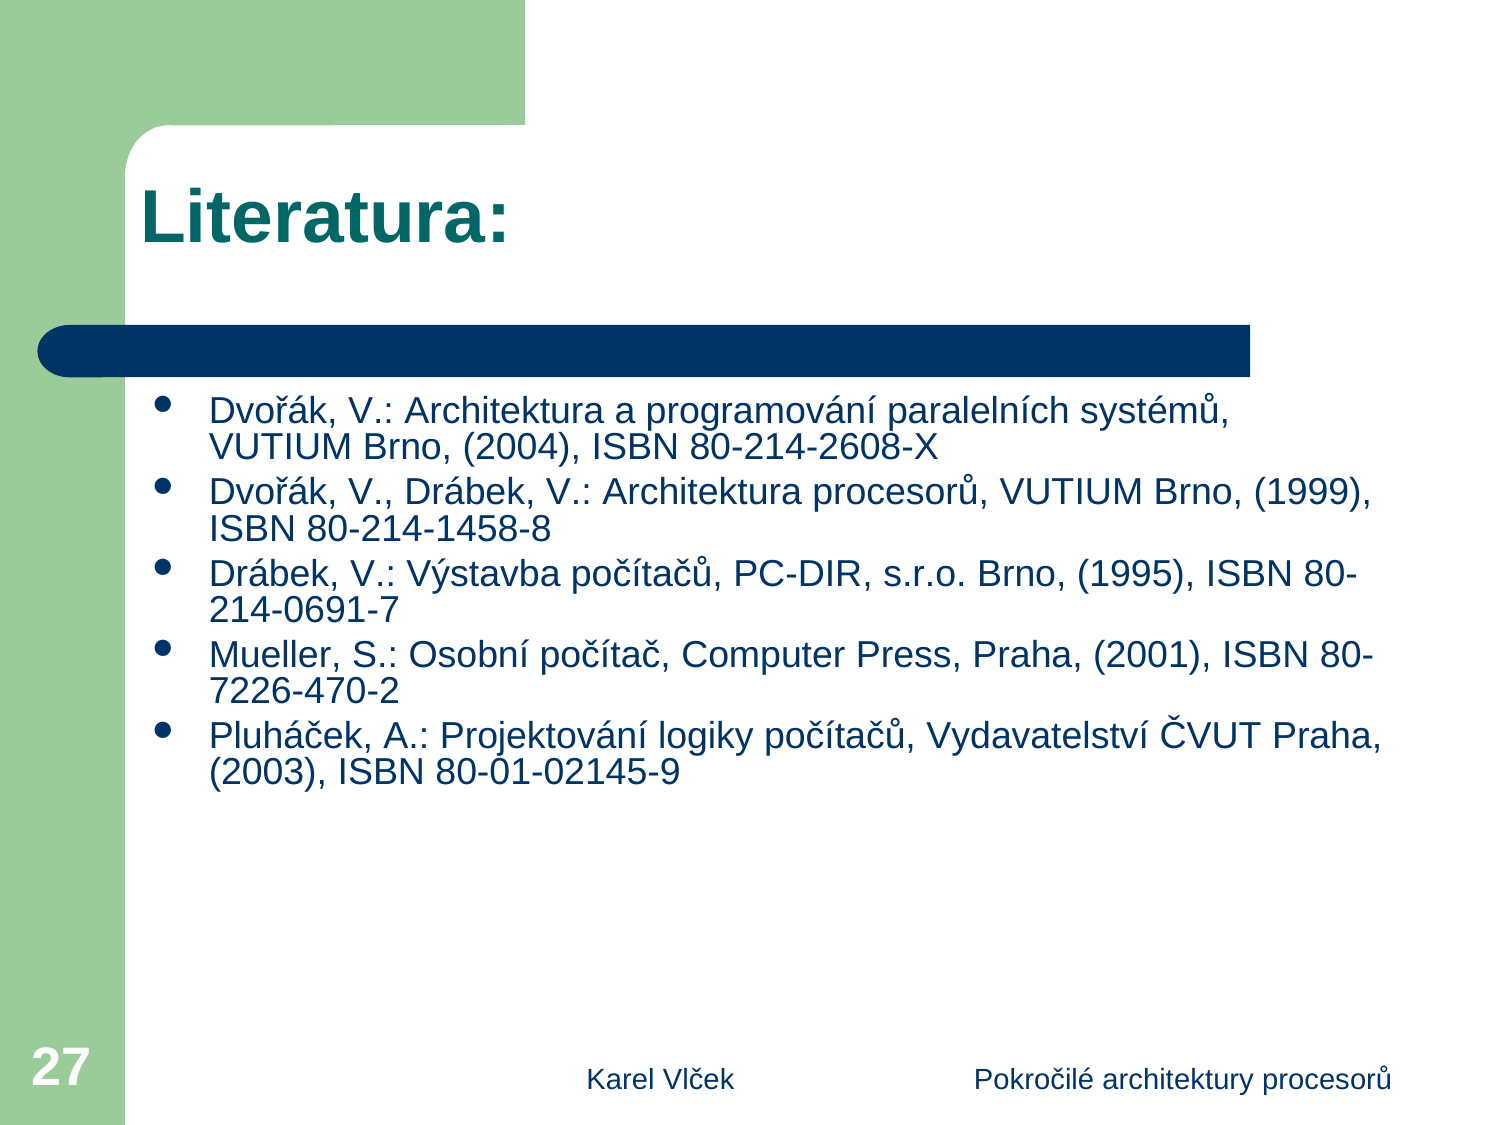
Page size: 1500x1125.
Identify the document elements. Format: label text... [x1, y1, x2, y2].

title Literatura: [124, 124, 1425, 313]
list Dvořák, V.: Architektura a programování paralelních systémů, VUTIUM Brno, (2004), ISBN 80-214-2608-X Dvořák, V., Drábek, V.: Architektura procesorů, VUTIUM Brno, (1999), ISBN 80-214-1458-8 Drábek, V.: Výstavba počítačů, PC-DIR, s.r.o. Brno, (1995), ISBN 80-214-0691-7 Mueller, S.: Osobní počítač, Computer Press, Praha, (2001), ISBN 80-7226-470-2 Pluháček, A.: Projektování logiky počítačů, Vydavatelství ČVUT Praha, (2003), ISBN 80-01-02145-9 [137, 387, 1400, 999]
